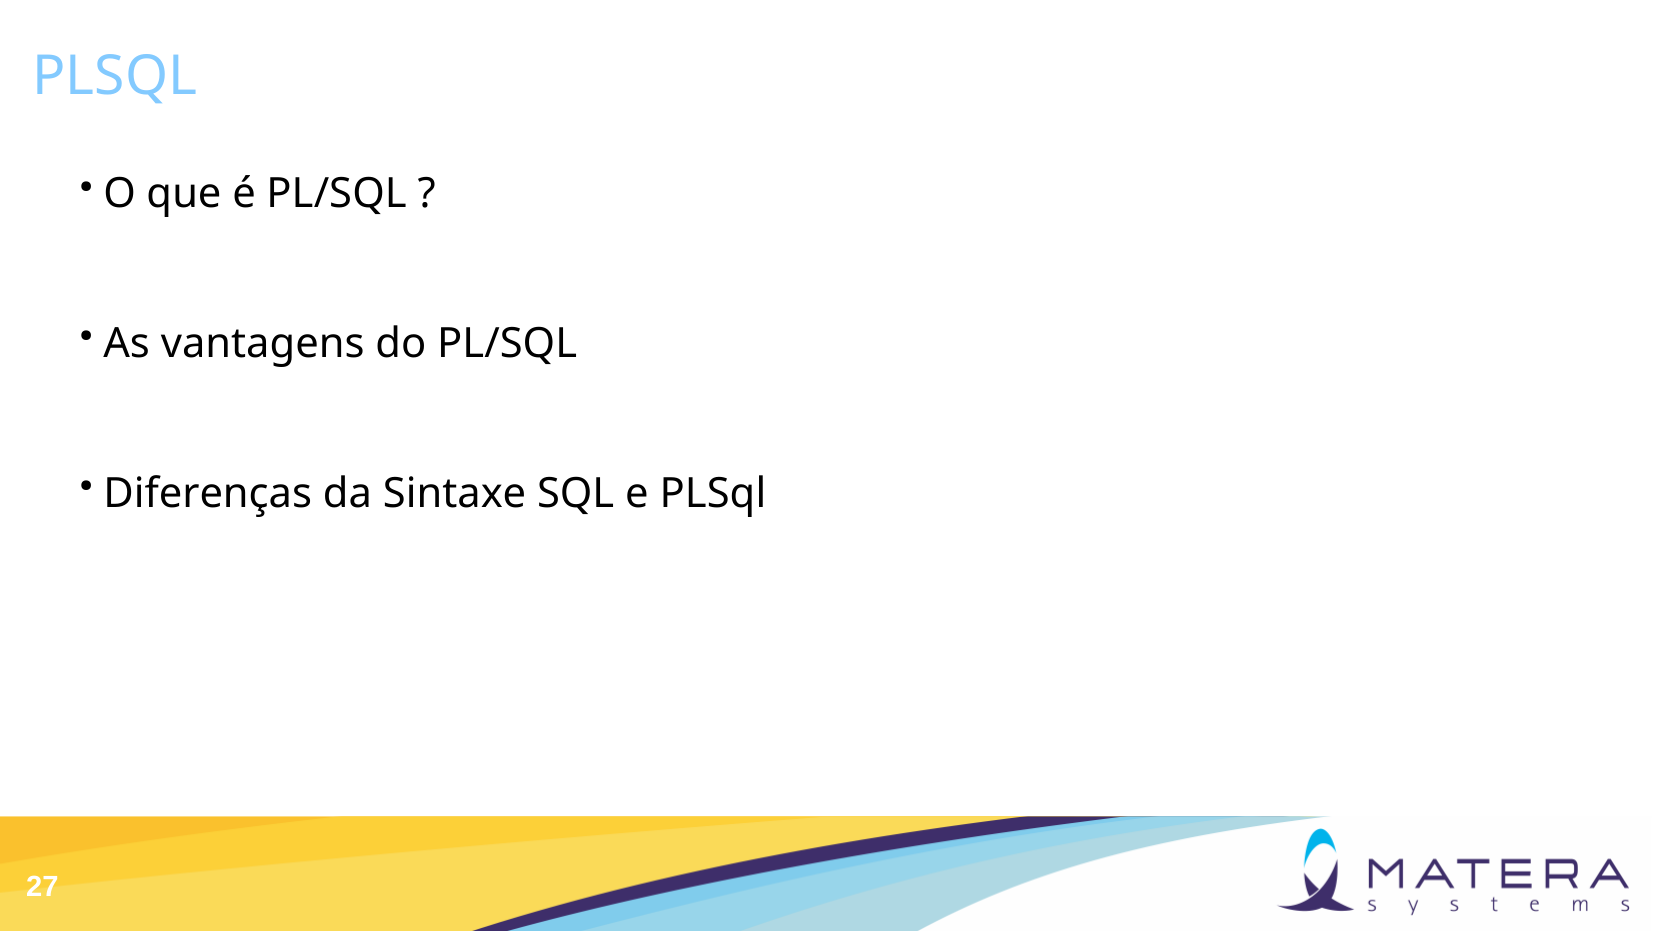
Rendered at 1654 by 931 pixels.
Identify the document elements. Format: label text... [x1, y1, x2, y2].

picture [0, 827, 1652, 931]
title PLSQL [32, 24, 1628, 137]
list O que é PL/SQL ? As vantagens do PL/SQL Diferenças da Sintaxe SQL e PLSql [0, 167, 1654, 827]
